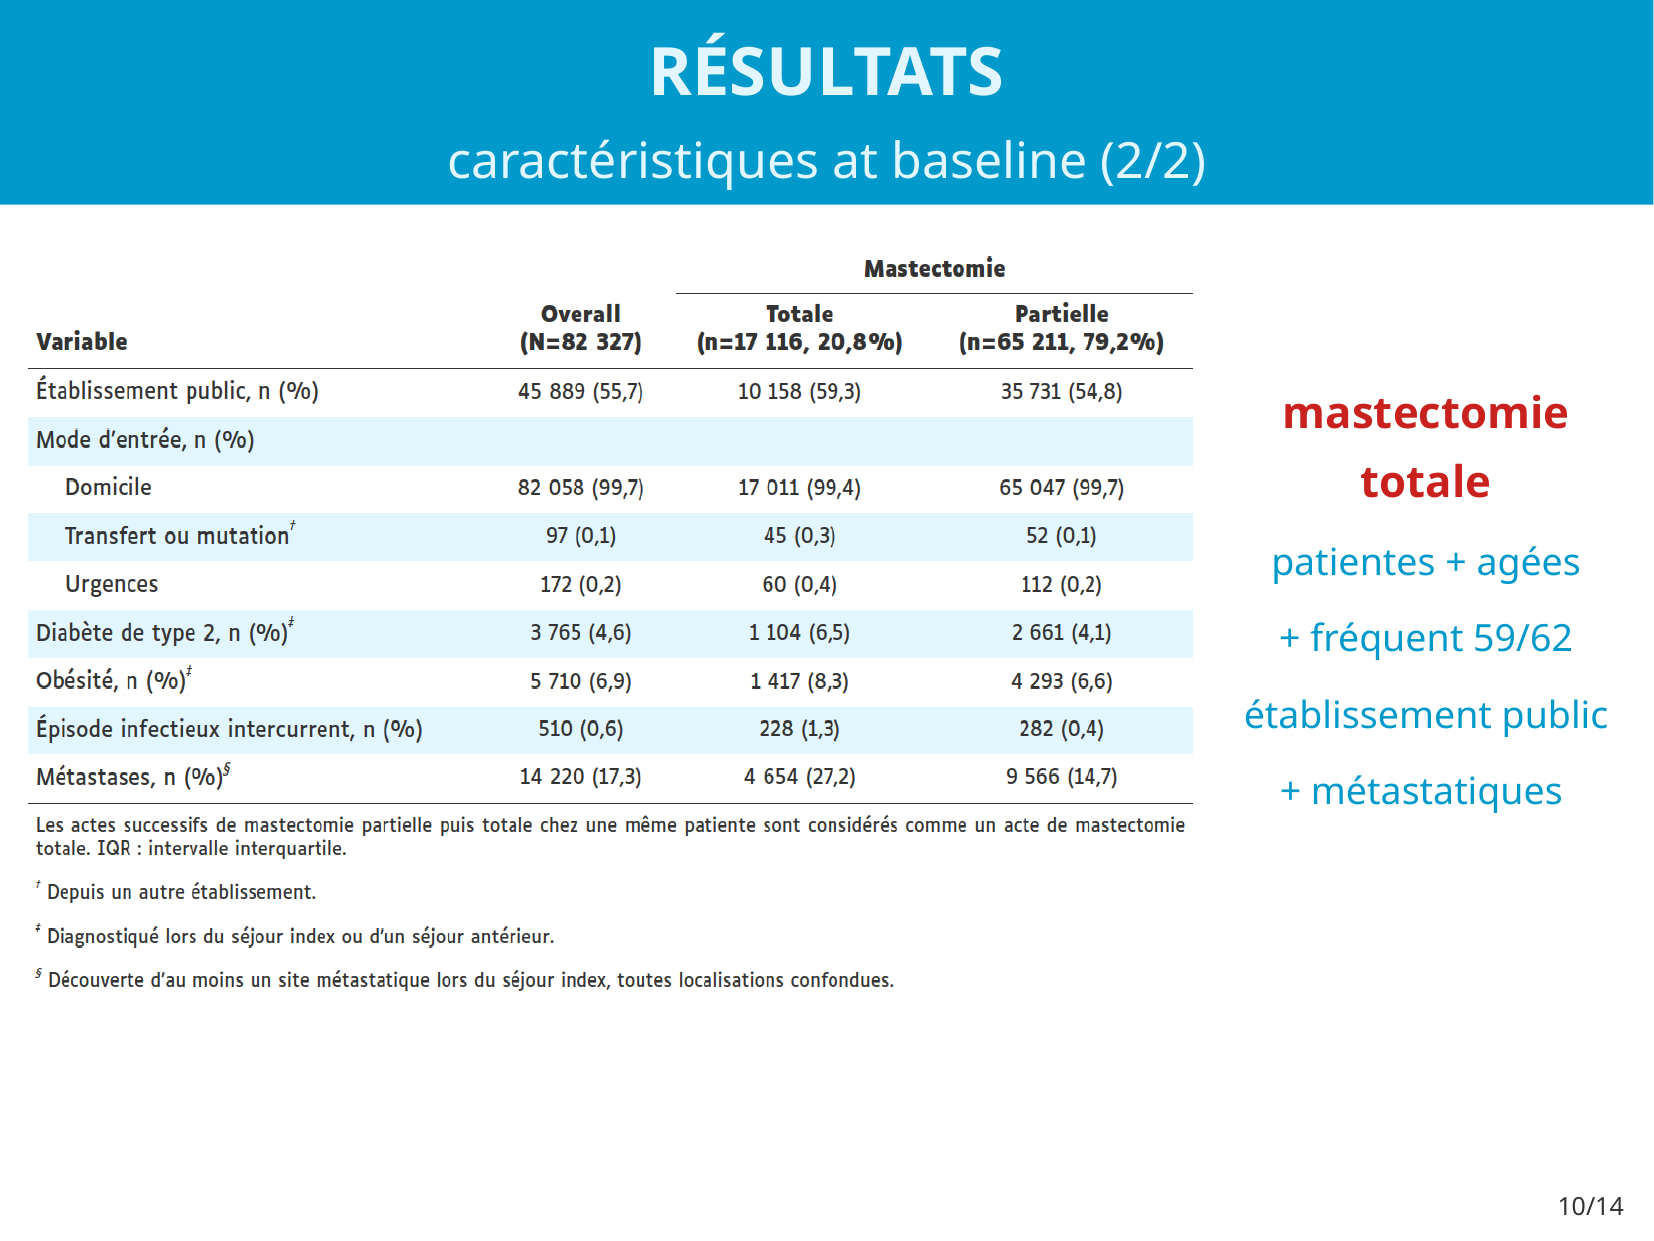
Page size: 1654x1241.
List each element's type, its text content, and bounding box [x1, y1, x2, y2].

text_box mastectomie totale patientes + agées + fréquent 59/62 établissement public + métastatiques [1216, 409, 1636, 780]
title RÉSULTATS caractéristiques at baseline (2/2) [0, 0, 1654, 205]
picture [1, 240, 1217, 1016]
